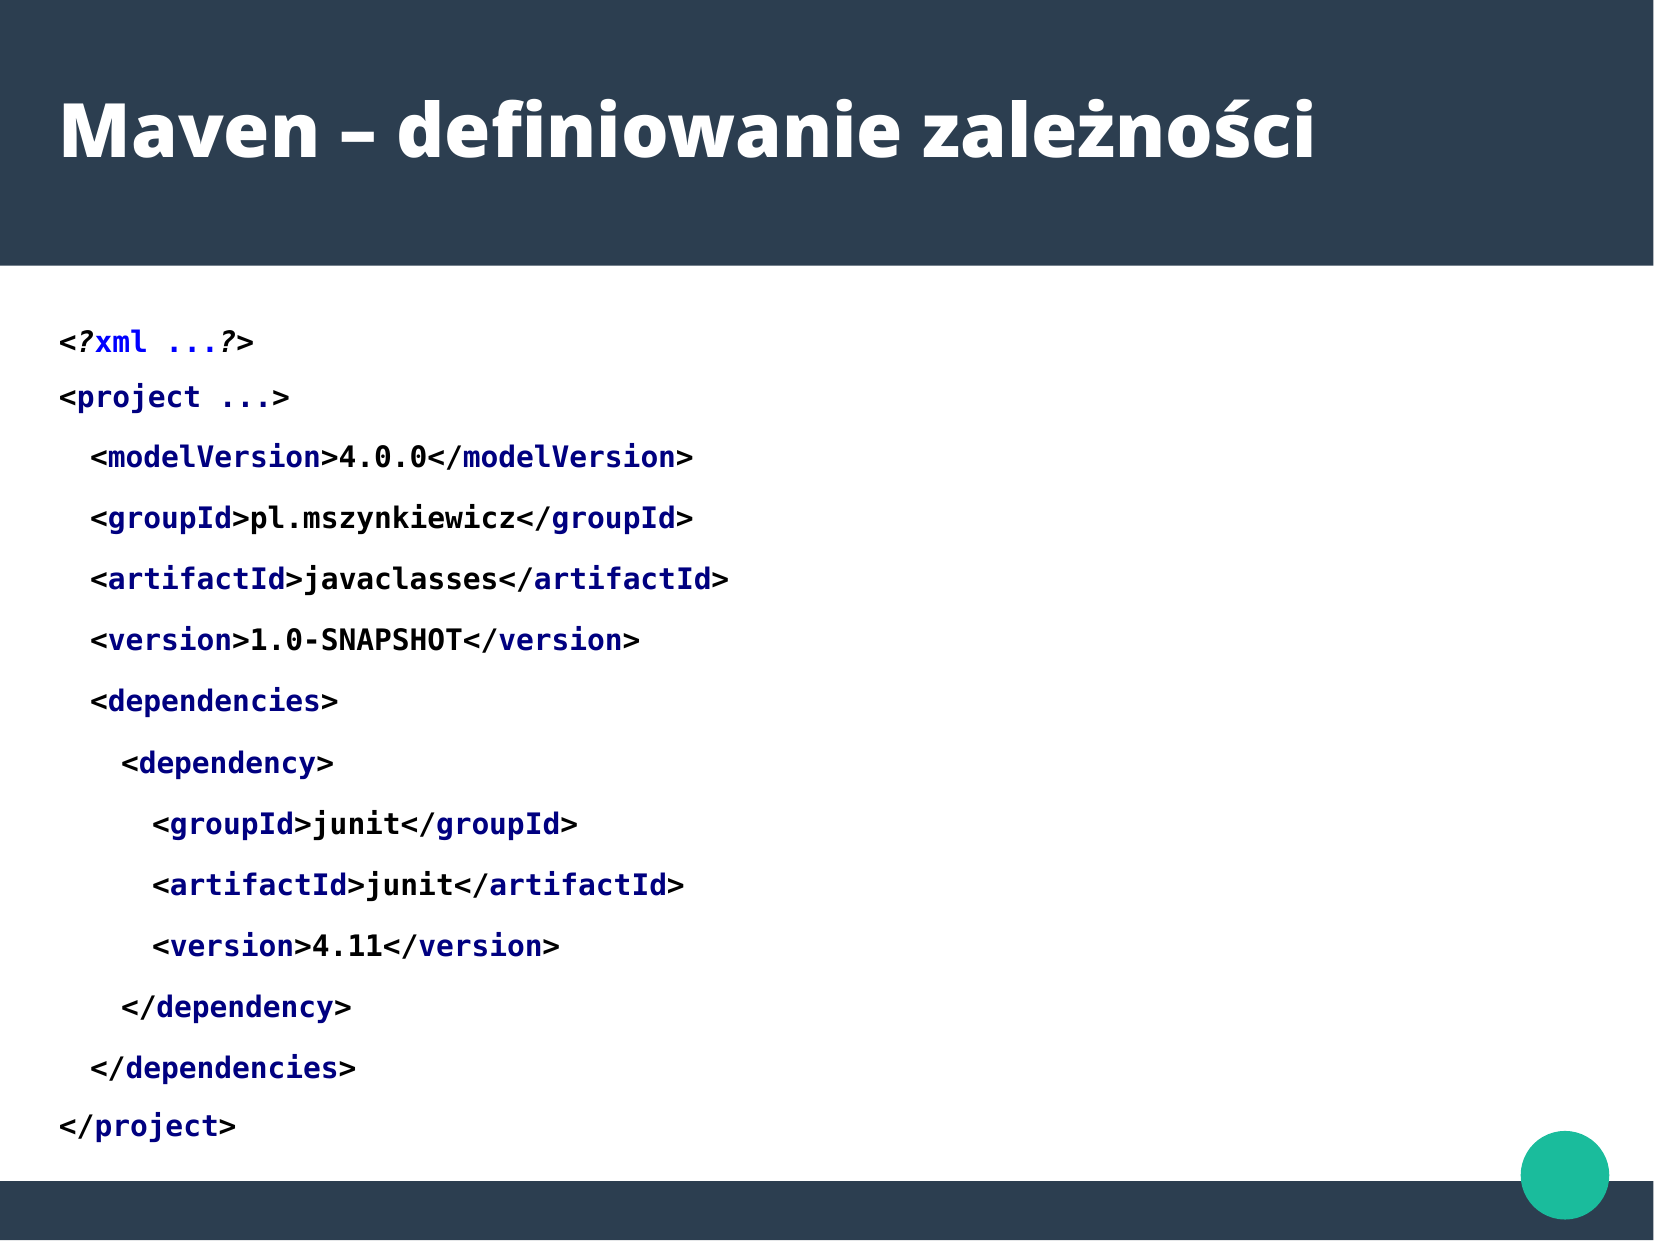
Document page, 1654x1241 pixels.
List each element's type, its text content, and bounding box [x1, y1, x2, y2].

list <?xml ...?> <project ...> <modelVersion>4.0.0</modelVersion> <groupId>pl.mszynkiewicz</groupId> <artifactId>javaclasses</artifactId> <version>1.0-SNAPSHOT</version> <dependencies> <dependency> <groupId>junit</groupId> <artifactId>junit</artifactId> <version>4.11</version> </dependency> </dependencies> </project> [59, 324, 1595, 1152]
title Maven – definiowanie zależności [59, 49, 1595, 207]
